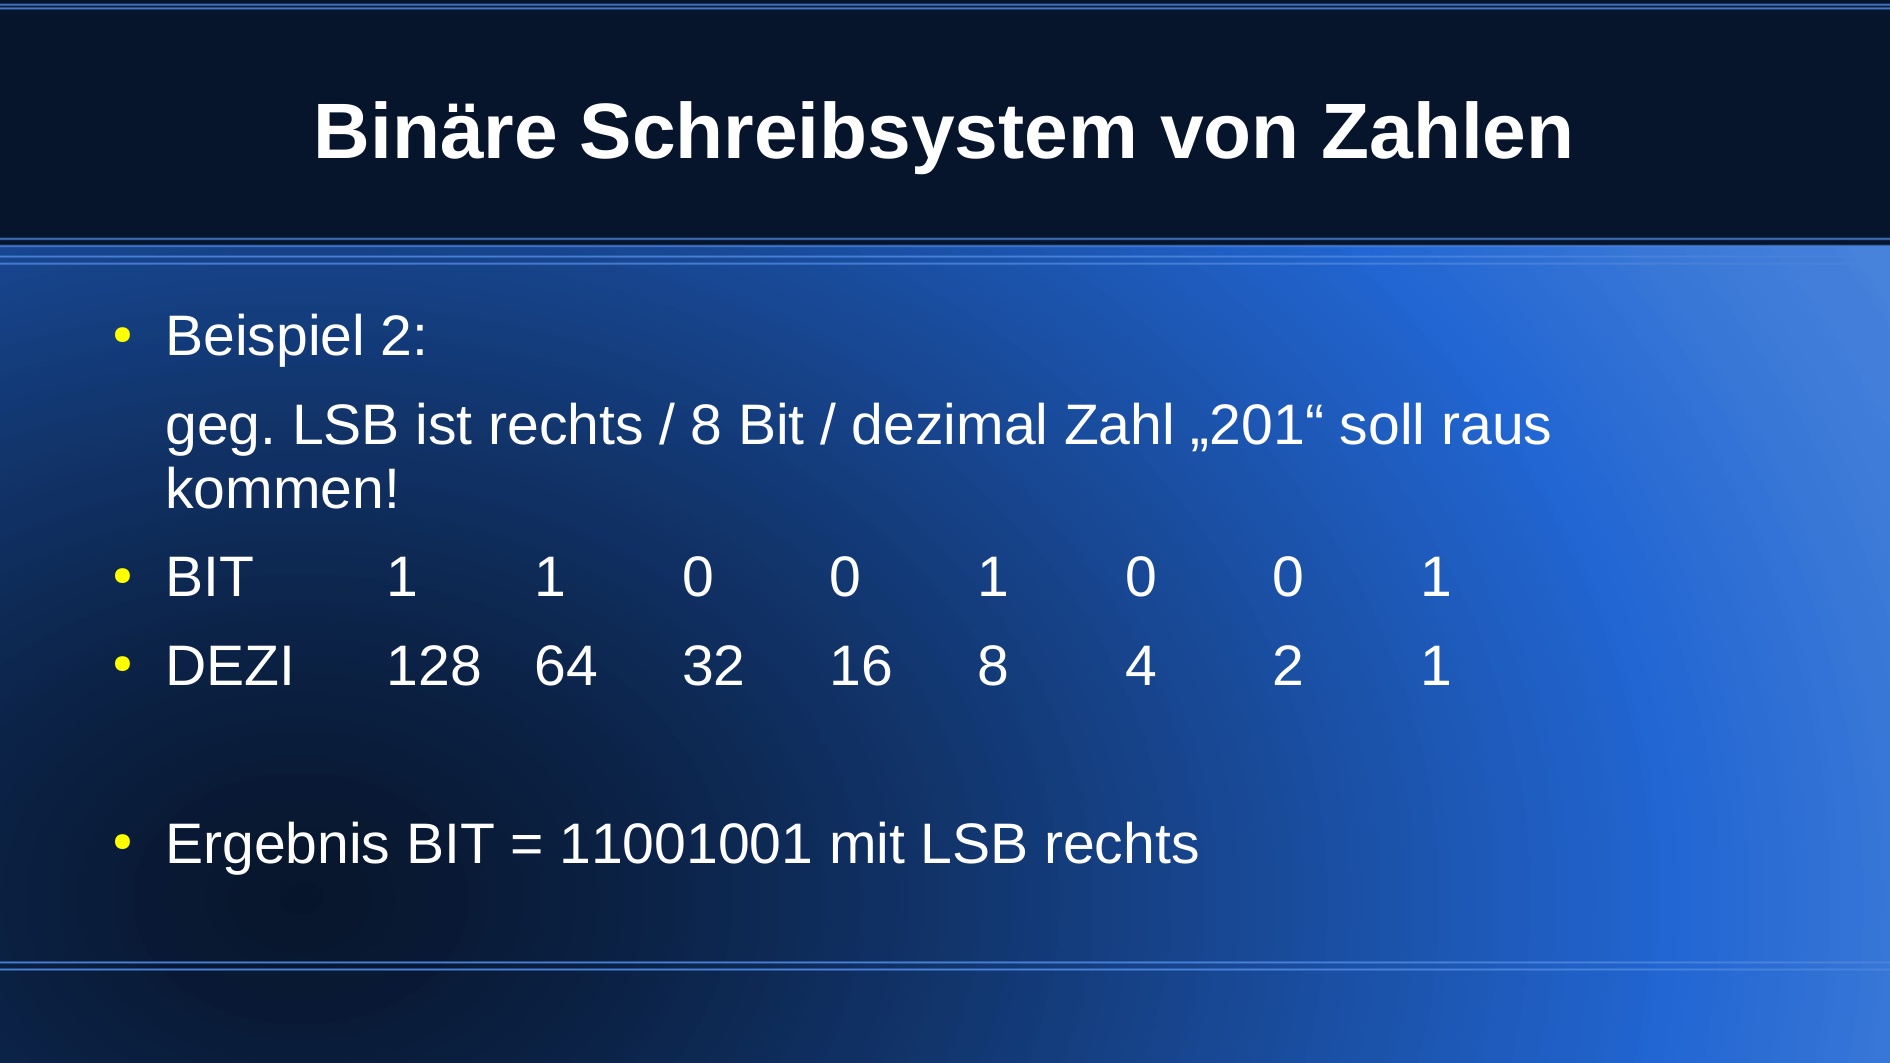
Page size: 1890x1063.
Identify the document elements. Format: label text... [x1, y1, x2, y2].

picture [0, 0, 1890, 1063]
title Binäre Schreibsystem von Zahlen [94, 42, 1796, 220]
list Beispiel 2: geg. LSB ist rechts / 8 Bit / dezimal Zahl „201“ soll raus kommen! BIT 1 1 0 0 1 0 0 1 DEZI 128 64 32 16 8 4 2 1 Ergebnis BIT = 11001001 mit LSB rechts [94, 304, 1796, 907]
